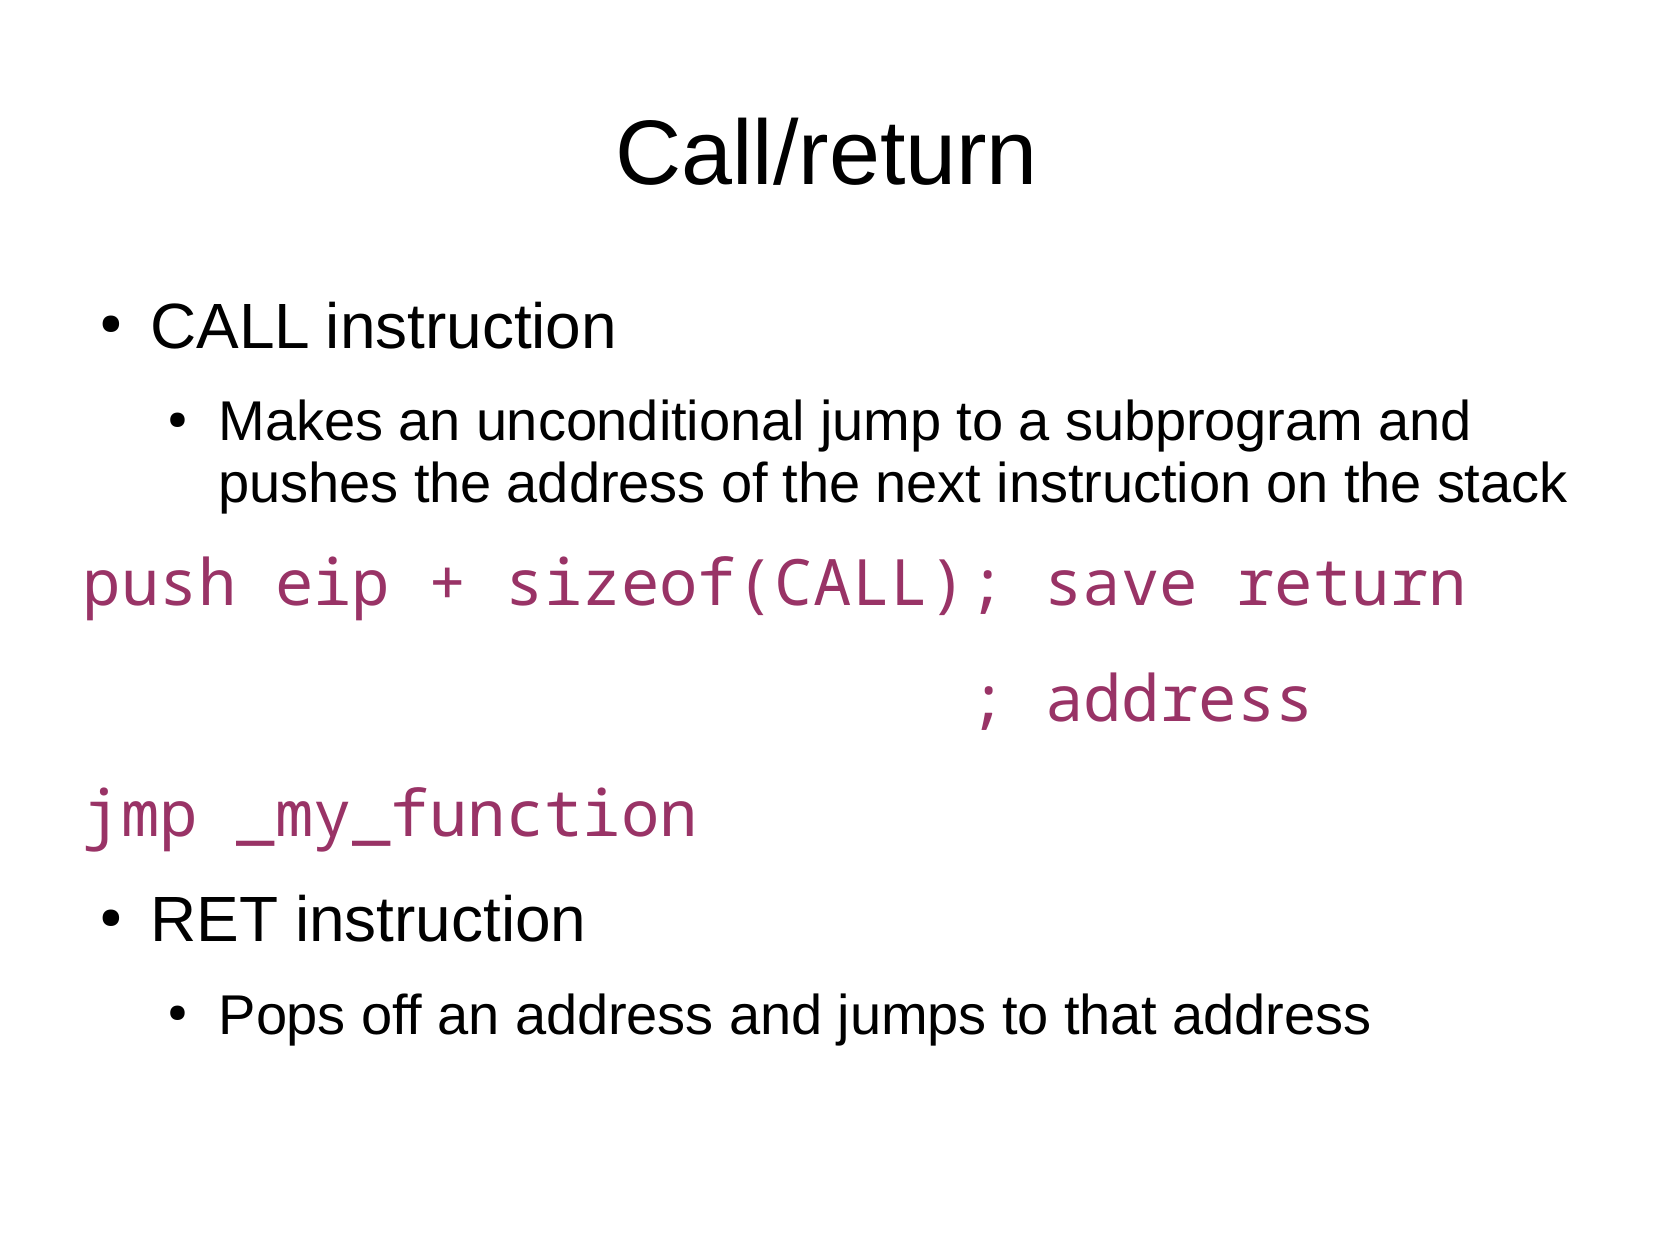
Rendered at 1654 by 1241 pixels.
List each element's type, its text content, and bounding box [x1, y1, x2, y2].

list CALL instruction Makes an unconditional jump to a subprogram and pushes the address of the next instruction on the stack push eip + sizeof(CALL); save return ; address jmp _my_function RET instruction Pops off an address and jumps to that address [82, 290, 1571, 1109]
title Call/return [82, 49, 1571, 257]
